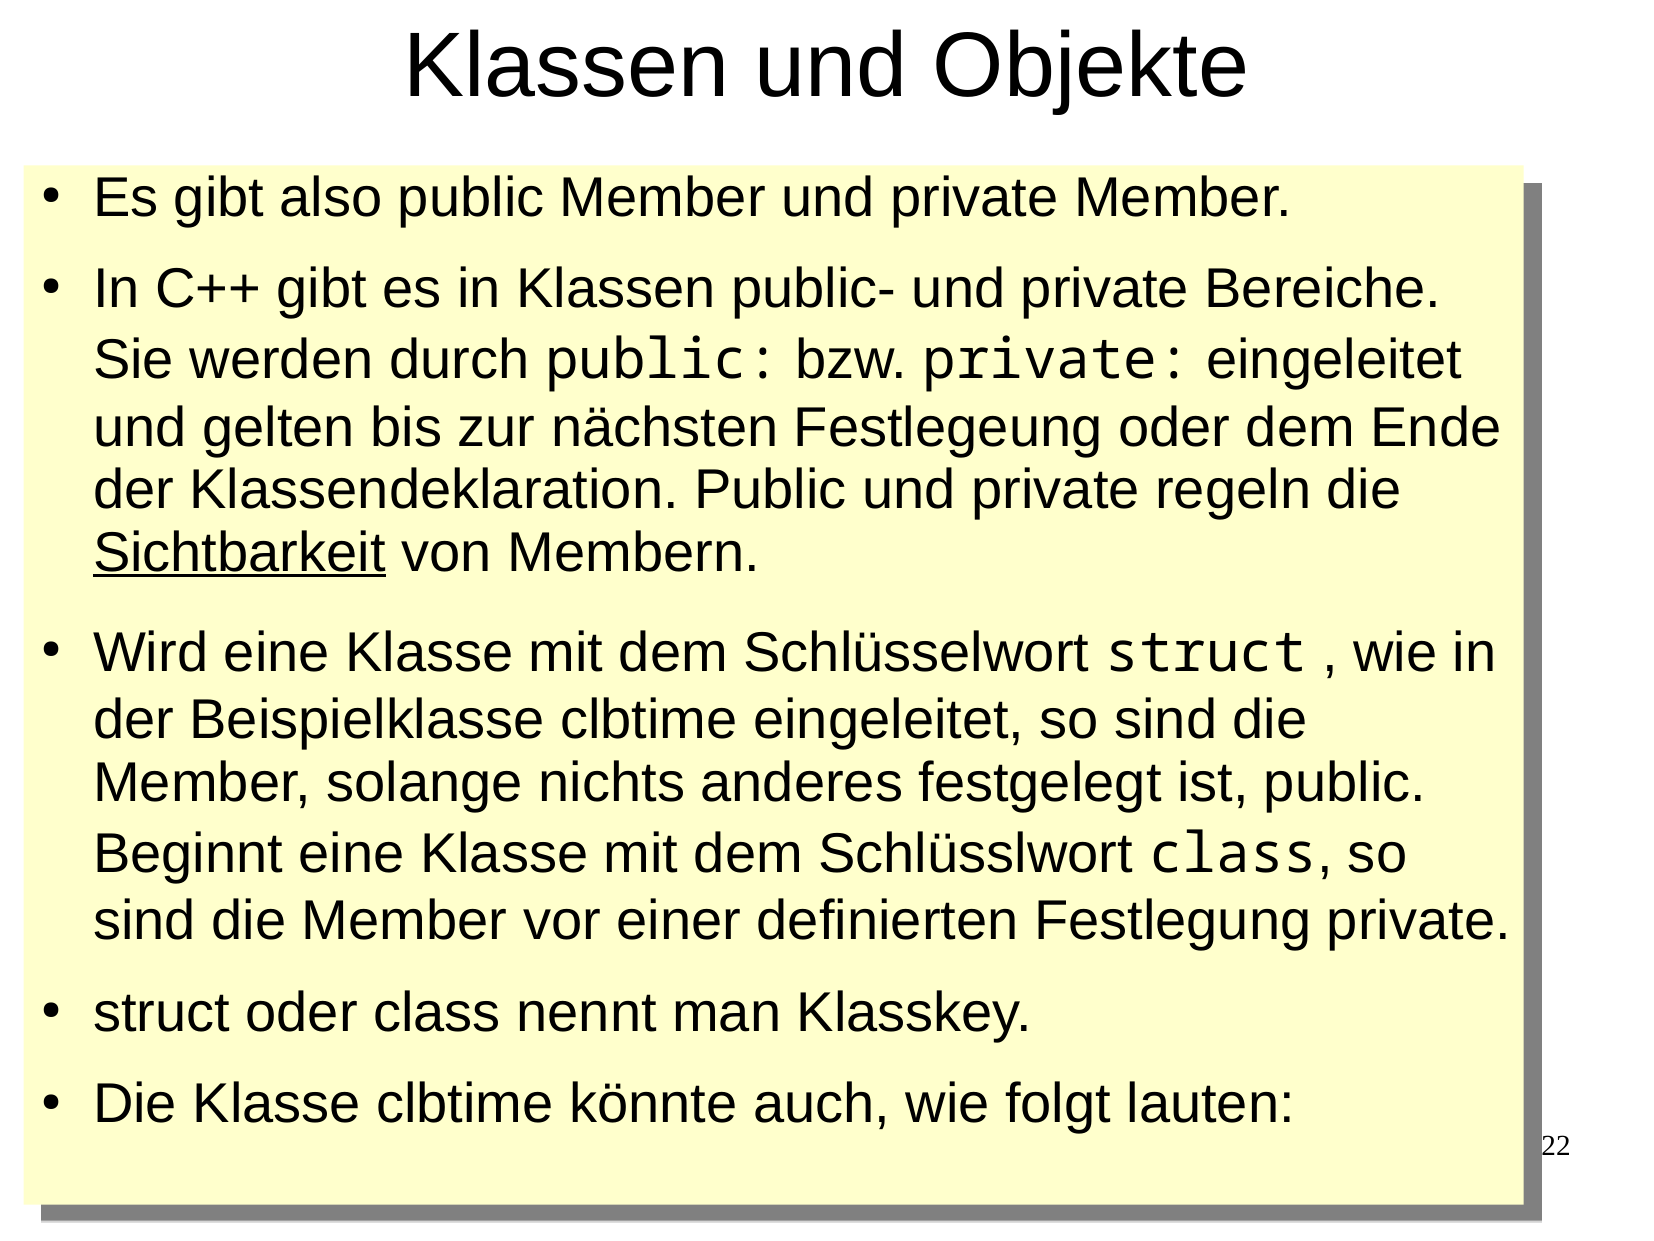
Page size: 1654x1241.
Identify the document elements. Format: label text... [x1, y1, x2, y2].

list Es gibt also public Member und private Member. In C++ gibt es in Klassen public- und private Bereiche. Sie werden durch public: bzw. private: eingeleitet und gelten bis zur nächsten Festlegeung oder dem Ende der Klassendeklaration. Public und private regeln die Sichtbarkeit von Membern. Wird eine Klasse mit dem Schlüsselwort struct , wie in der Beispielklasse clbtime eingeleitet, so sind die Member, solange nichts anderes festgelegt ist, public. Beginnt eine Klasse mit dem Schlüsslwort class, so sind die Member vor einer definierten Festlegung private. struct oder class nennt man Klasskey. Die Klasse clbtime könnte auch, wie folgt lauten: [23, 165, 1524, 1205]
title Klassen und Objekte [82, 0, 1571, 168]
